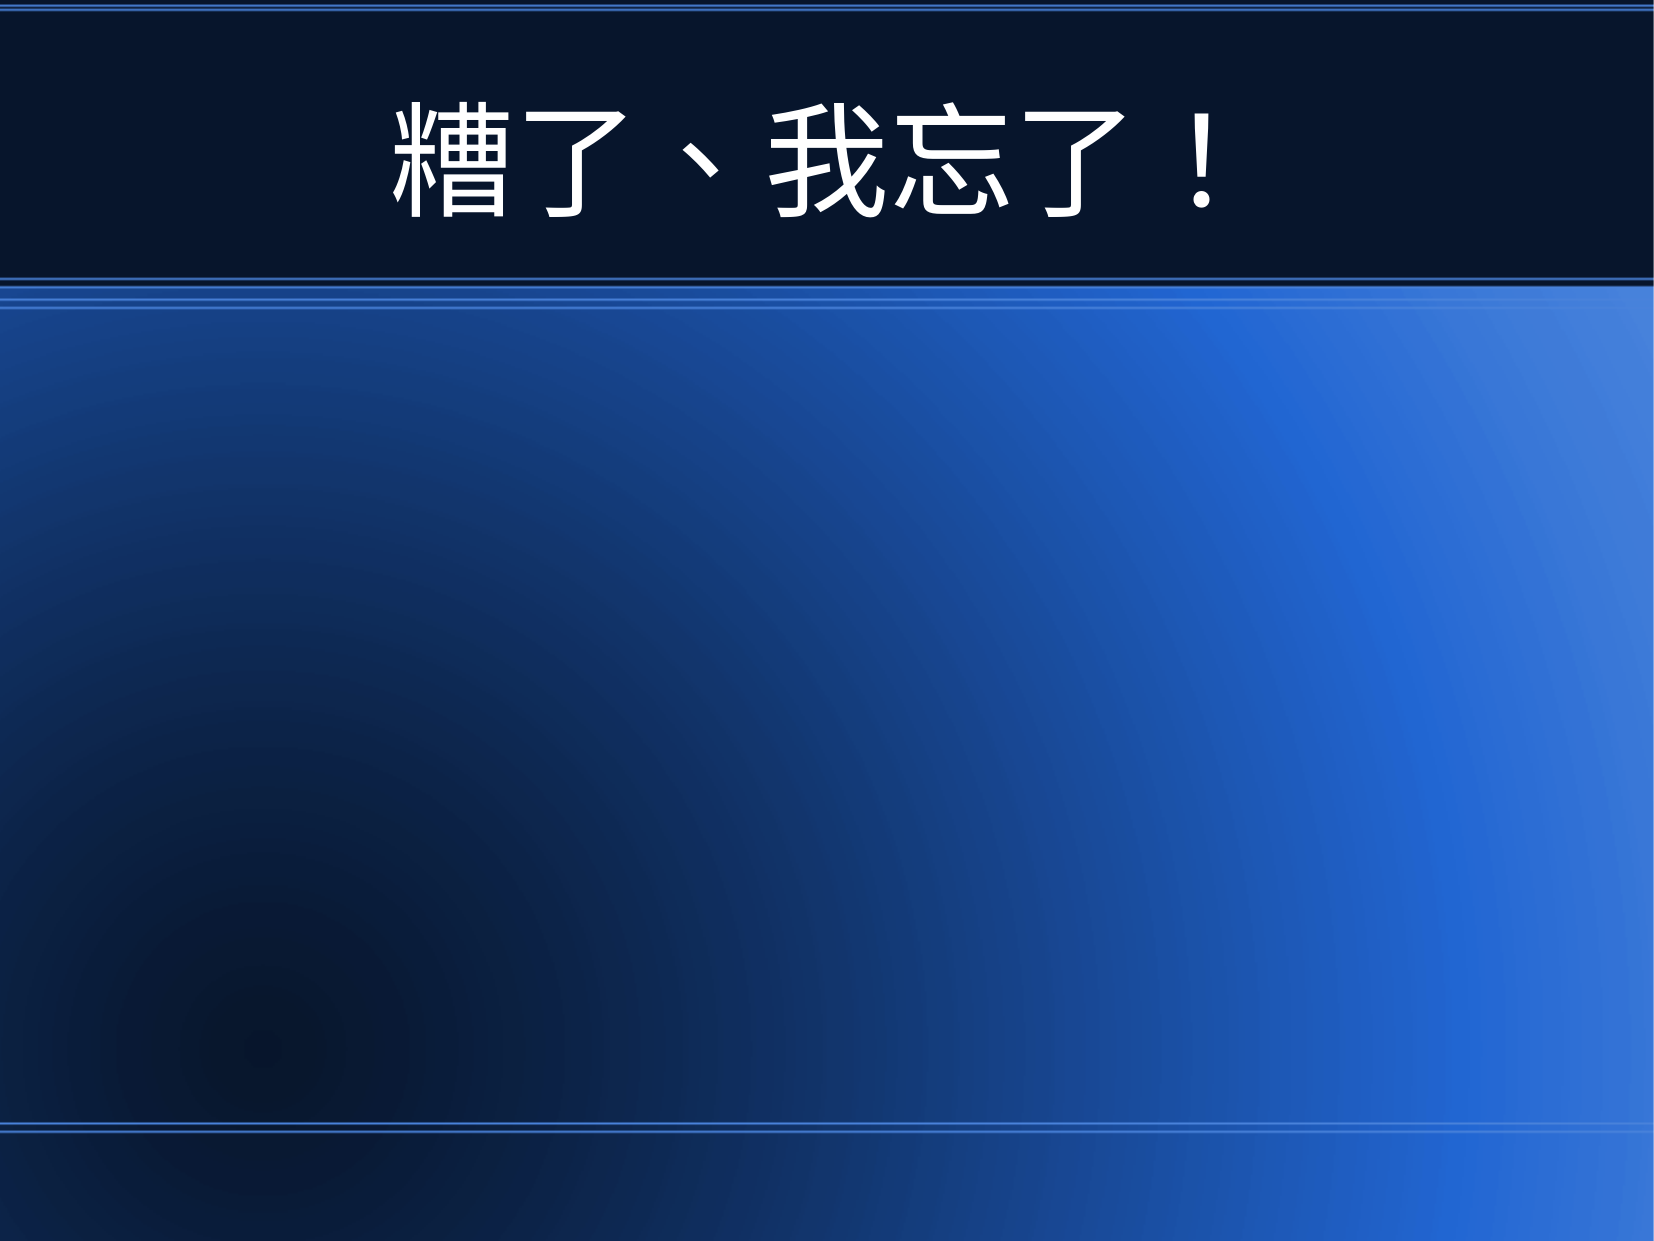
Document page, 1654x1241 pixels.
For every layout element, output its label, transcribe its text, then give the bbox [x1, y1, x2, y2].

title 糟了、我忘了！ [82, 49, 1571, 257]
picture [0, 0, 1654, 1241]
